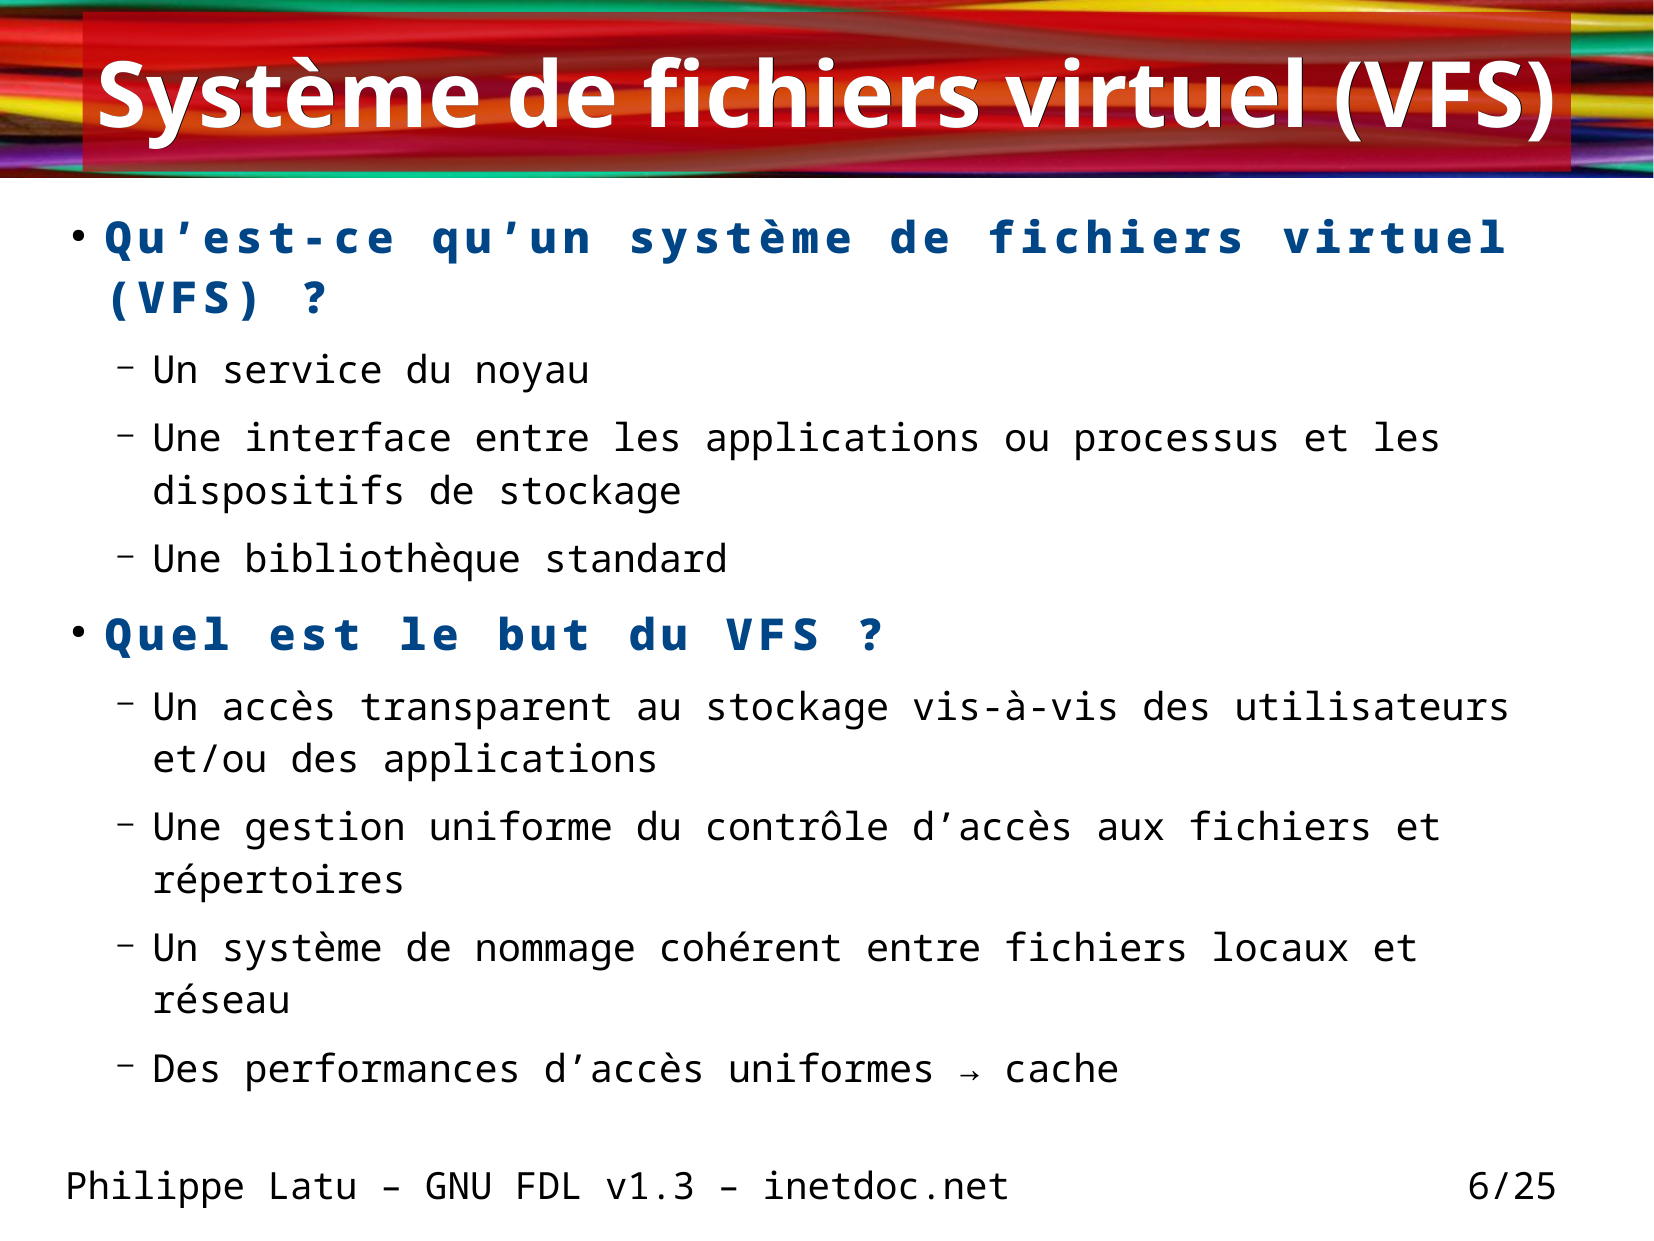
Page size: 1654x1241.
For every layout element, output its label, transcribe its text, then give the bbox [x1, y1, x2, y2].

text_box Philippe Latu – GNU FDL v1.3 – inetdoc.net <numéro>/25 [59, 1133, 1595, 1237]
list Qu’est-ce qu’un système de fichiers virtuel (VFS) ? Un service du noyau Une interface entre les applications ou processus et les dispositifs de stockage Une bibliothèque standard Quel est le but du VFS ? Un accès transparent au stockage vis-à-vis des utilisateurs et/ou des applications Une gestion uniforme du contrôle d’accès aux fichiers et répertoires Un système de nommage cohérent entre fichiers locaux et réseau Des performances d’accès uniformes → cache [59, 206, 1571, 1098]
picture [0, 0, 1654, 178]
title Système de fichiers virtuel (VFS) [82, 11, 1571, 172]
